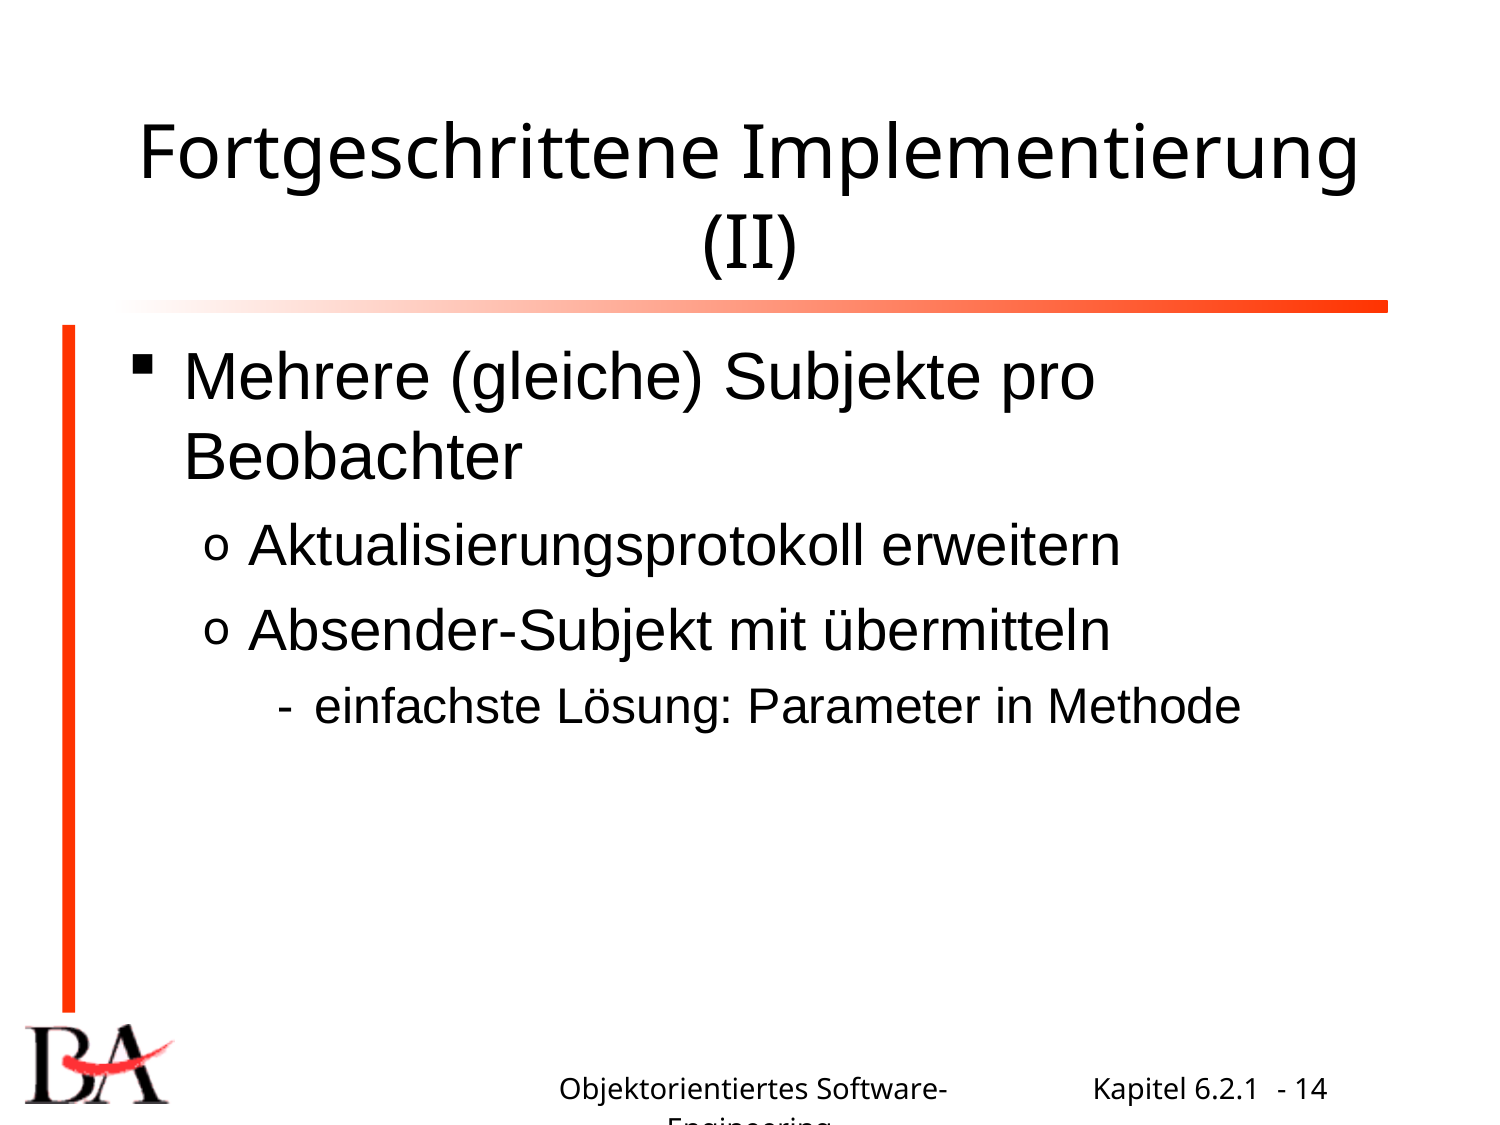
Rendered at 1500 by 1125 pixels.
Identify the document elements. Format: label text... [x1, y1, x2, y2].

picture [24, 1024, 175, 1104]
list Mehrere (gleiche) Subjekte pro Beobachter Aktualisierungsprotokoll erweitern Absender-Subjekt mit übermitteln einfachste Lösung: Parameter in Methode [112, 324, 1388, 1051]
title Fortgeschrittene Implementierung (II) [112, 96, 1388, 292]
